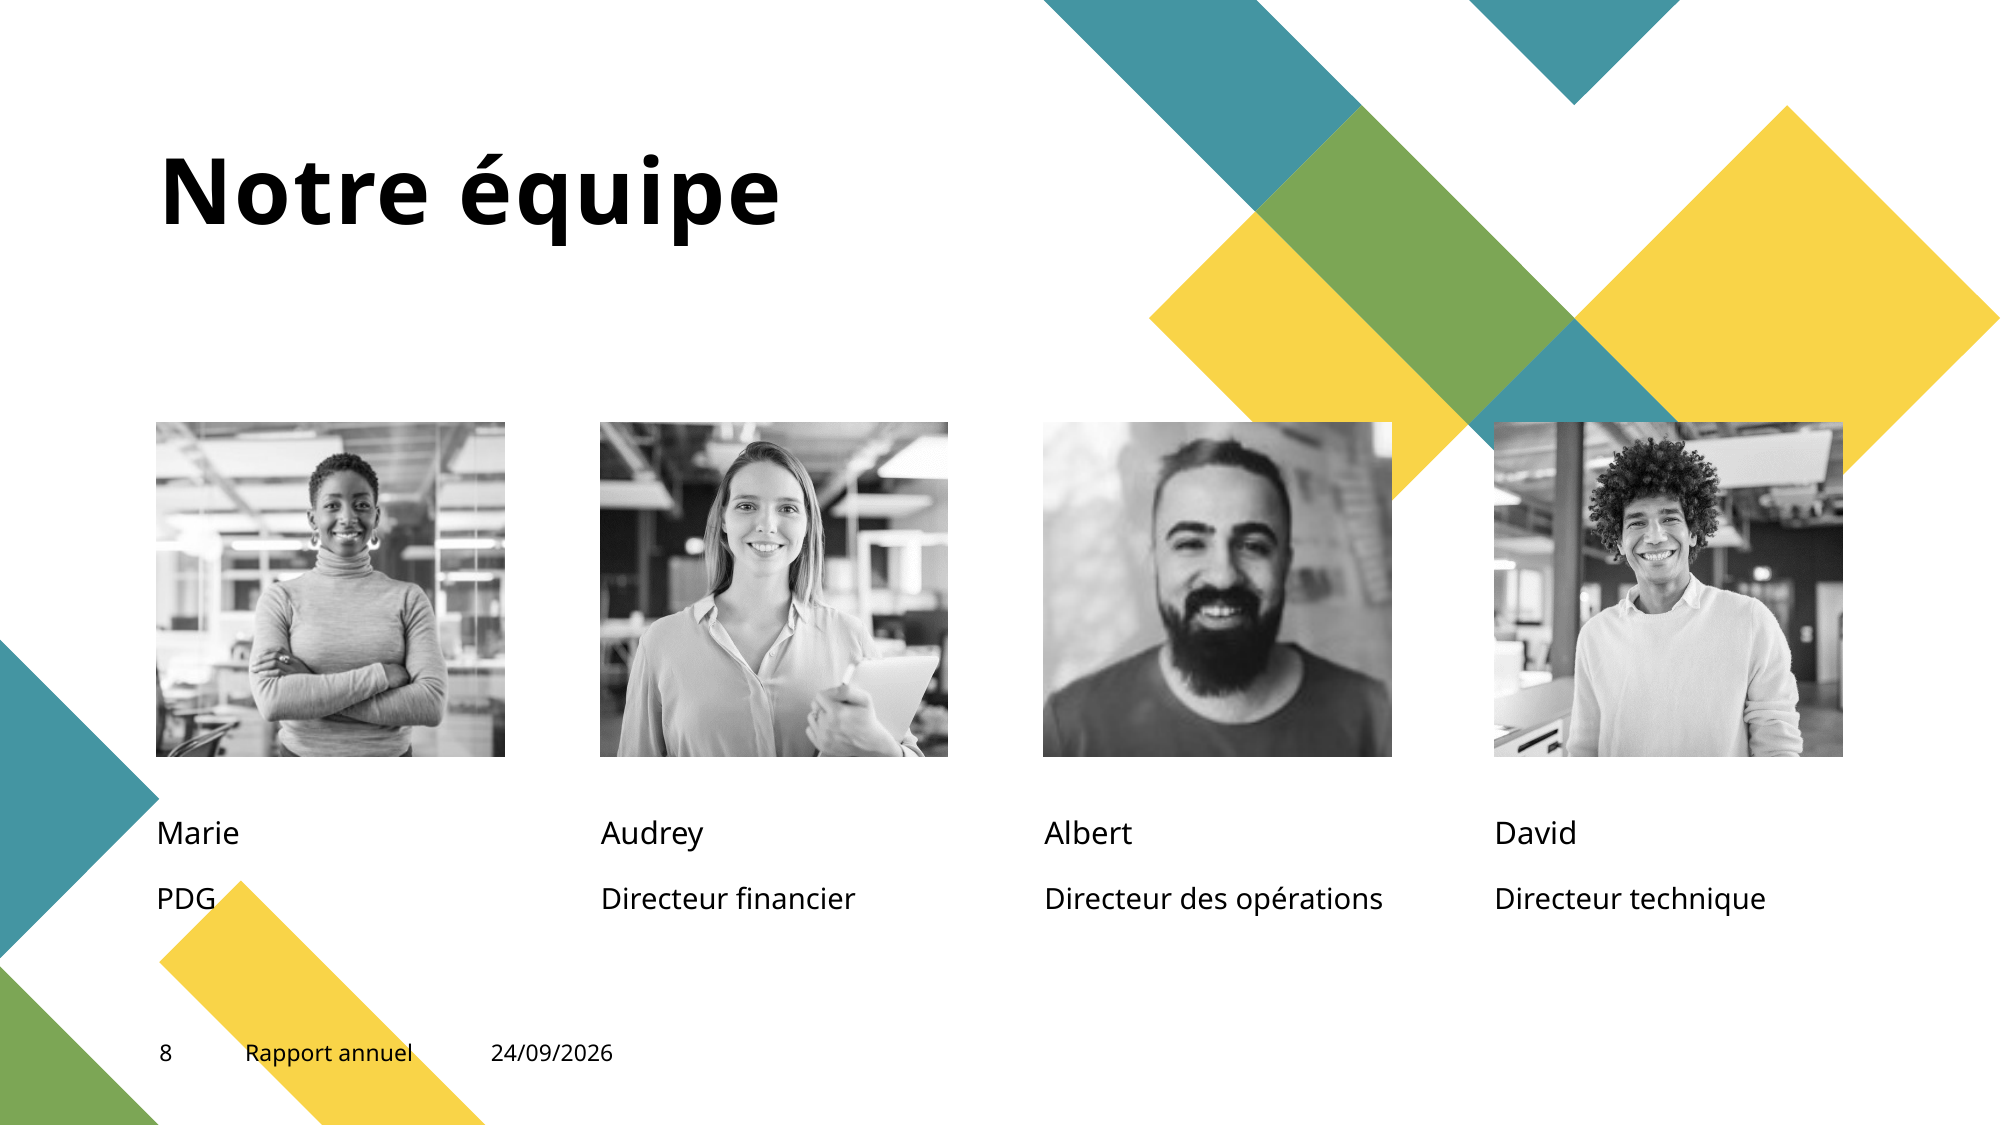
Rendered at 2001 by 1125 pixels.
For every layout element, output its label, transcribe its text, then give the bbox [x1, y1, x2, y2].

list David [1494, 818, 1844, 852]
picture [600, 422, 948, 757]
title Notre équipe [158, 144, 1394, 245]
picture [156, 422, 505, 757]
list Marie [156, 818, 507, 852]
picture [1494, 422, 1843, 757]
list Directeur des opérations [1044, 884, 1394, 946]
list PDG [156, 884, 507, 946]
list Directeur technique [1494, 884, 1844, 946]
list Directeur financier [600, 884, 951, 946]
text_box Rapport annuel [245, 1038, 490, 1080]
list Audrey [600, 818, 951, 852]
text_box 8 [159, 1038, 245, 1080]
list Albert [1044, 818, 1394, 852]
text_box 25 novembre 2020 [490, 1038, 707, 1080]
picture [1043, 422, 1392, 757]
